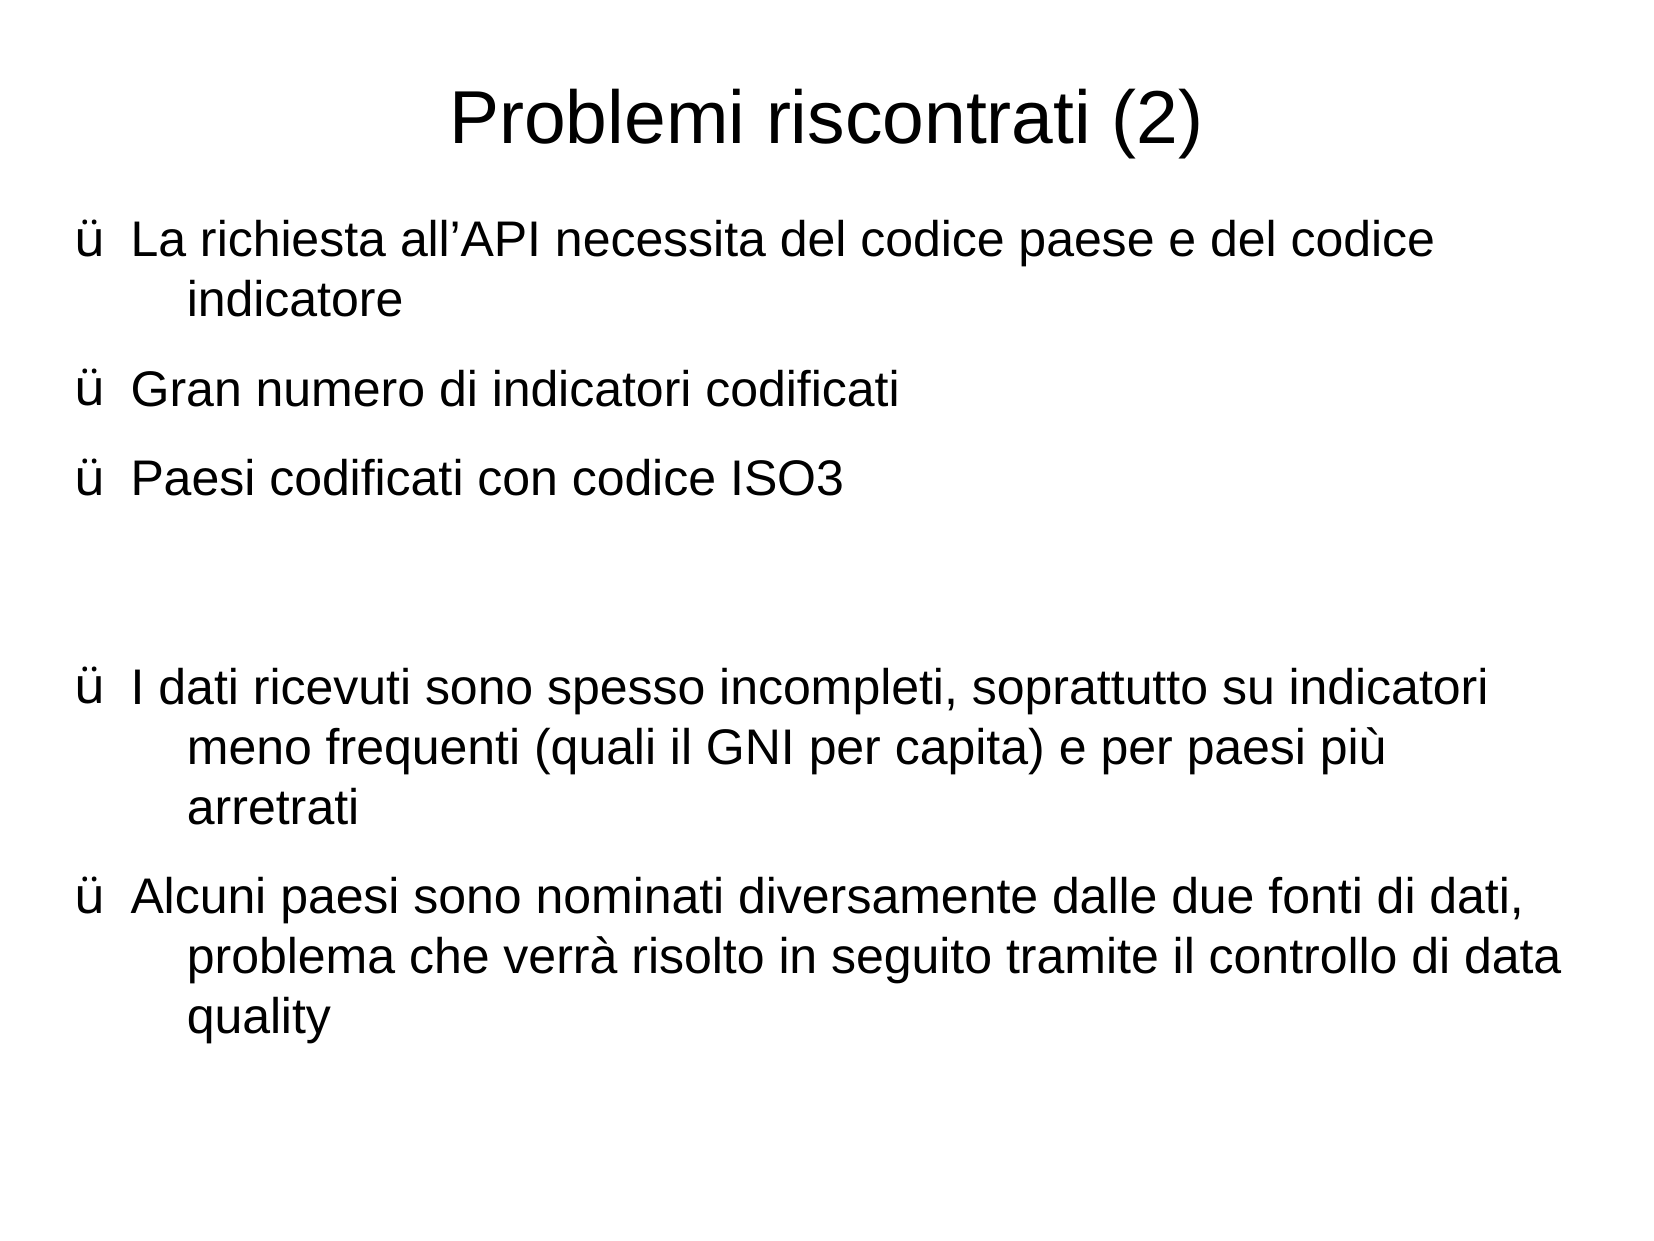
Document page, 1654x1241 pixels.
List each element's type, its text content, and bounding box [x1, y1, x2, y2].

text_box La richiesta all’API necessita del codice paese e del codice indicatore Gran numero di indicatori codificati Paesi codificati con codice ISO3 I dati ricevuti sono spesso incompleti, soprattutto su indicatori meno frequenti (quali il GNI per capita) e per paesi più arretrati Alcuni paesi sono nominati diversamente dalle due fonti di dati, problema che verrà risolto in seguito tramite il controllo di data quality [74, 206, 1563, 1241]
text_box Problemi riscontrati (2) [29, 20, 1625, 207]
